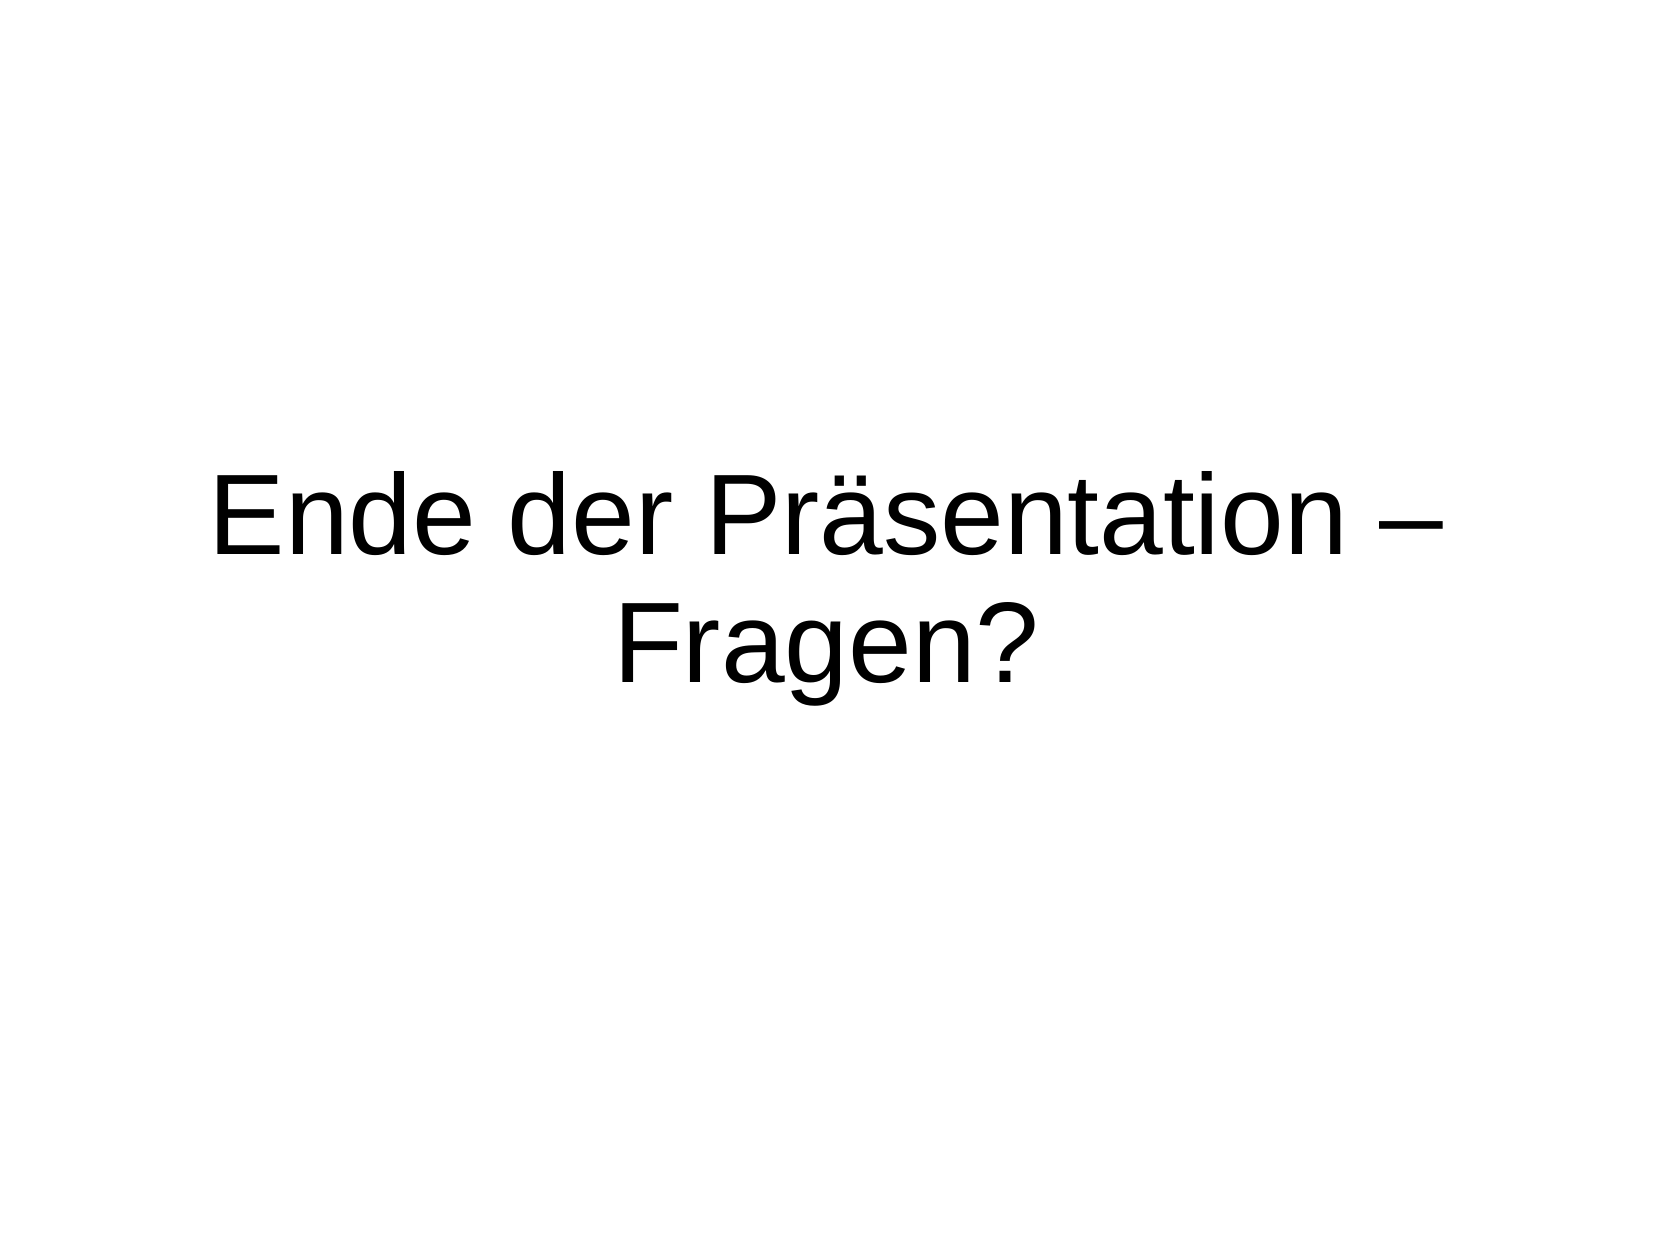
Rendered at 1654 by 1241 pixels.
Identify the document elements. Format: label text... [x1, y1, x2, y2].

subtitle Ende der Präsentation – Fragen? [82, 49, 1571, 1109]
